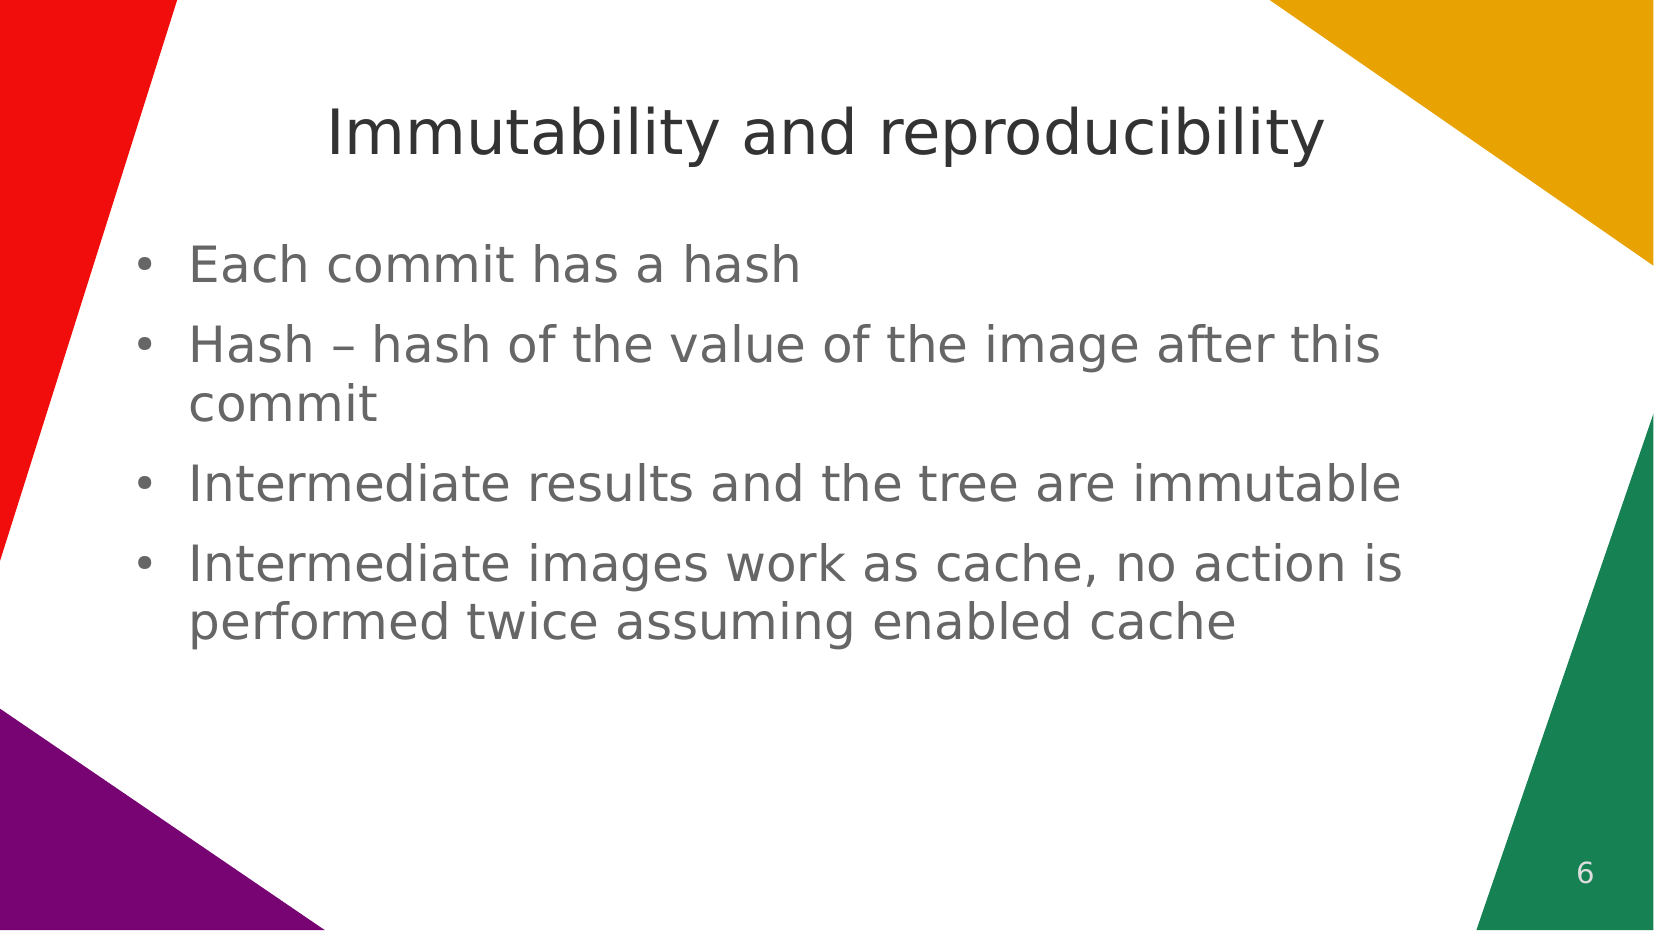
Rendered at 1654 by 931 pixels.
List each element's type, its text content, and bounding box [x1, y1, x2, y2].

list Each commit has a hash Hash – hash of the value of the image after this commit Intermediate results and the tree are immutable Intermediate images work as cache, no action is performed twice assuming enabled cache [118, 236, 1536, 827]
title Immutability and reproducibility [118, 59, 1536, 207]
